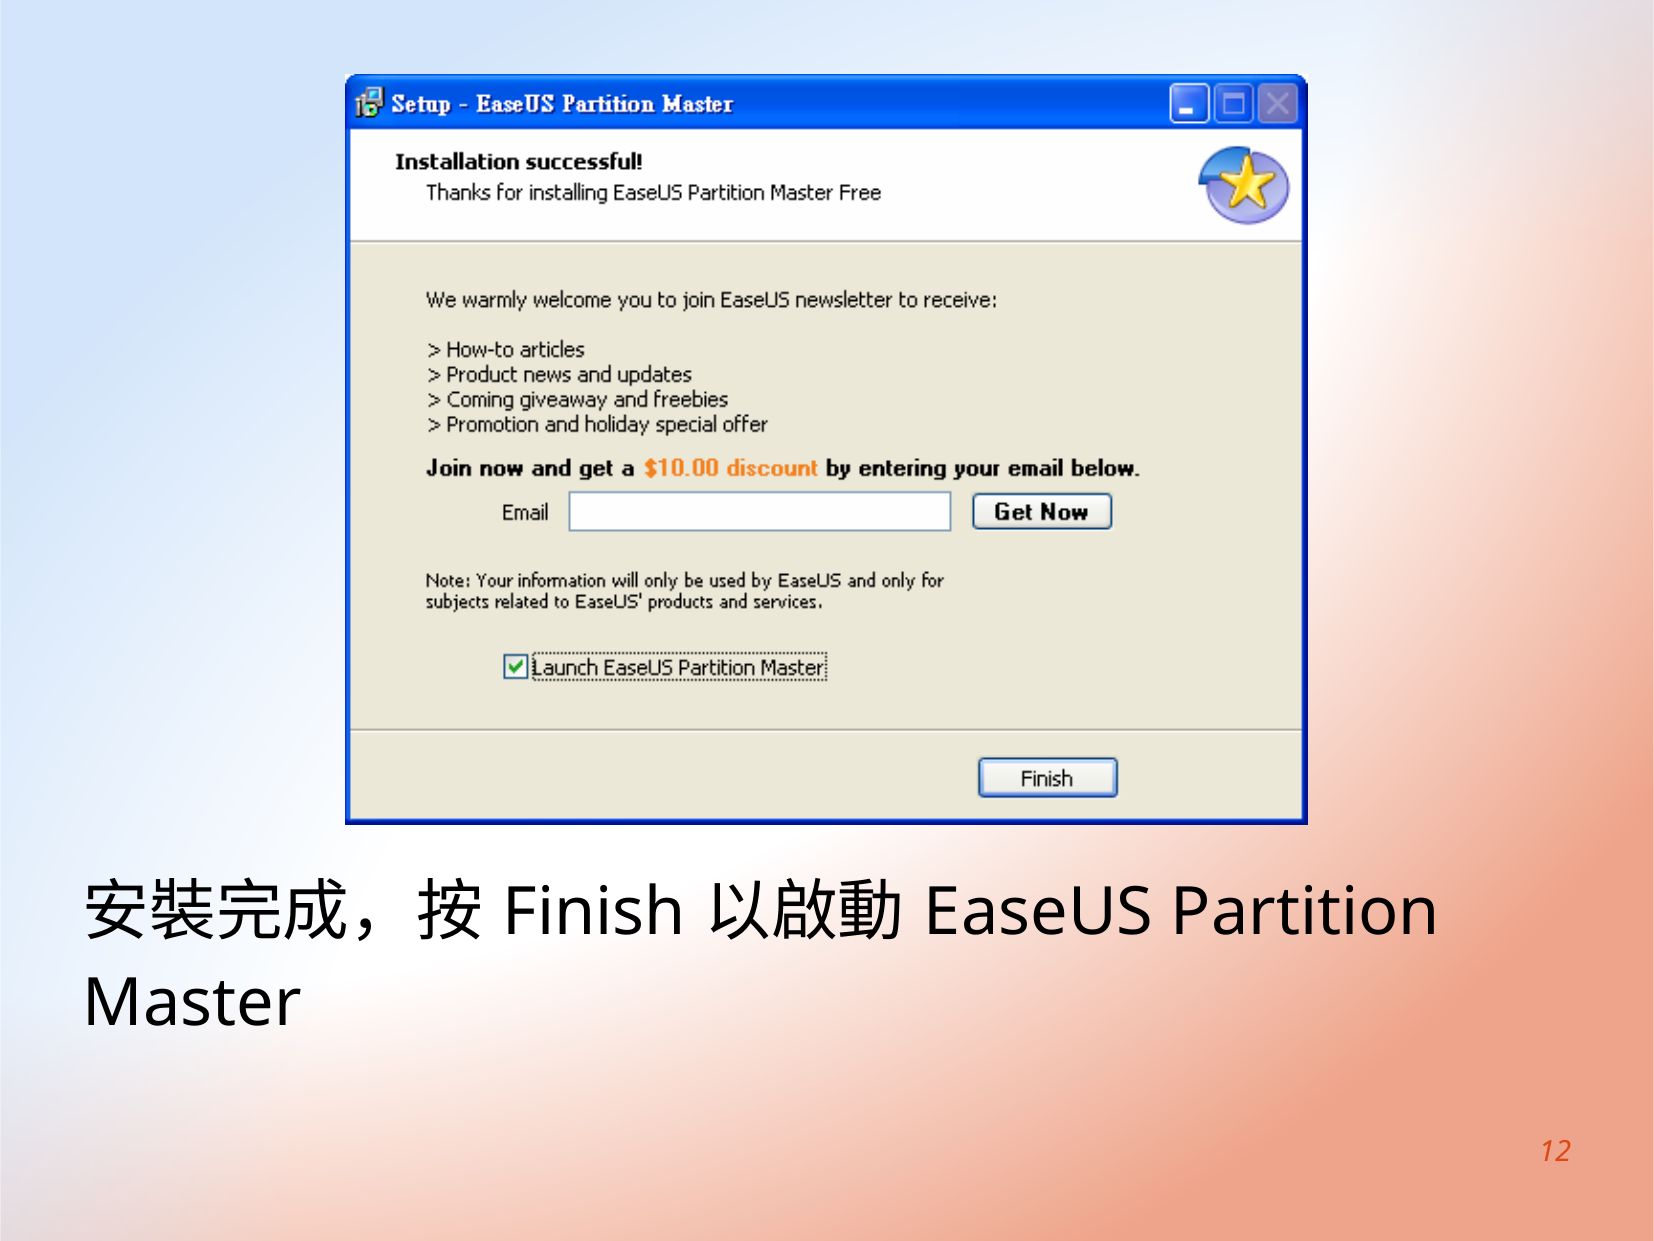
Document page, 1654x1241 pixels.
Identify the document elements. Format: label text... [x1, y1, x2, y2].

list 安裝完成，按Finish以啟動EaseUS Partition Master [82, 857, 1571, 1201]
picture [0, 0, 1654, 1241]
